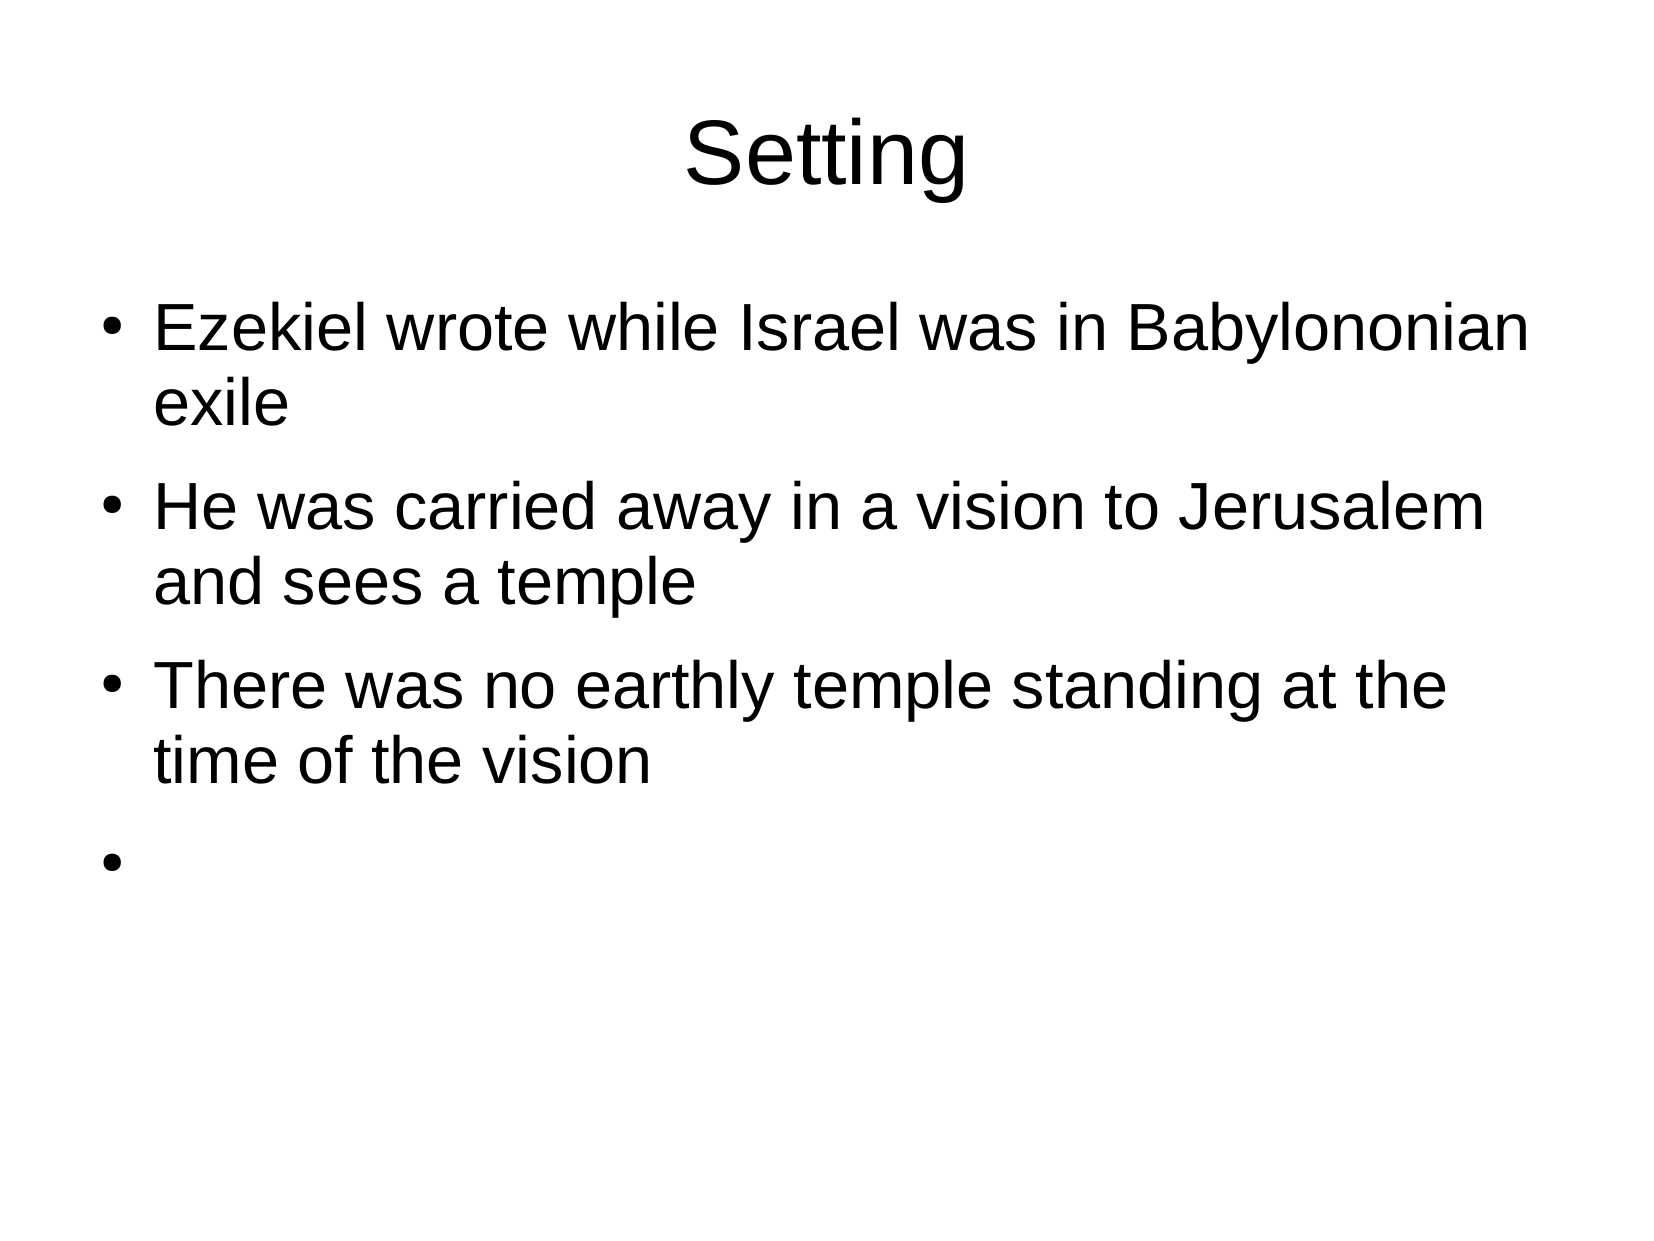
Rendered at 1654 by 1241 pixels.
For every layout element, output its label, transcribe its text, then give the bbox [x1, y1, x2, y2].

list Ezekiel wrote while Israel was in Babylononian exile He was carried away in a vision to Jerusalem and sees a temple There was no earthly temple standing at the time of the vision [82, 290, 1571, 1109]
title Setting [82, 49, 1571, 257]
